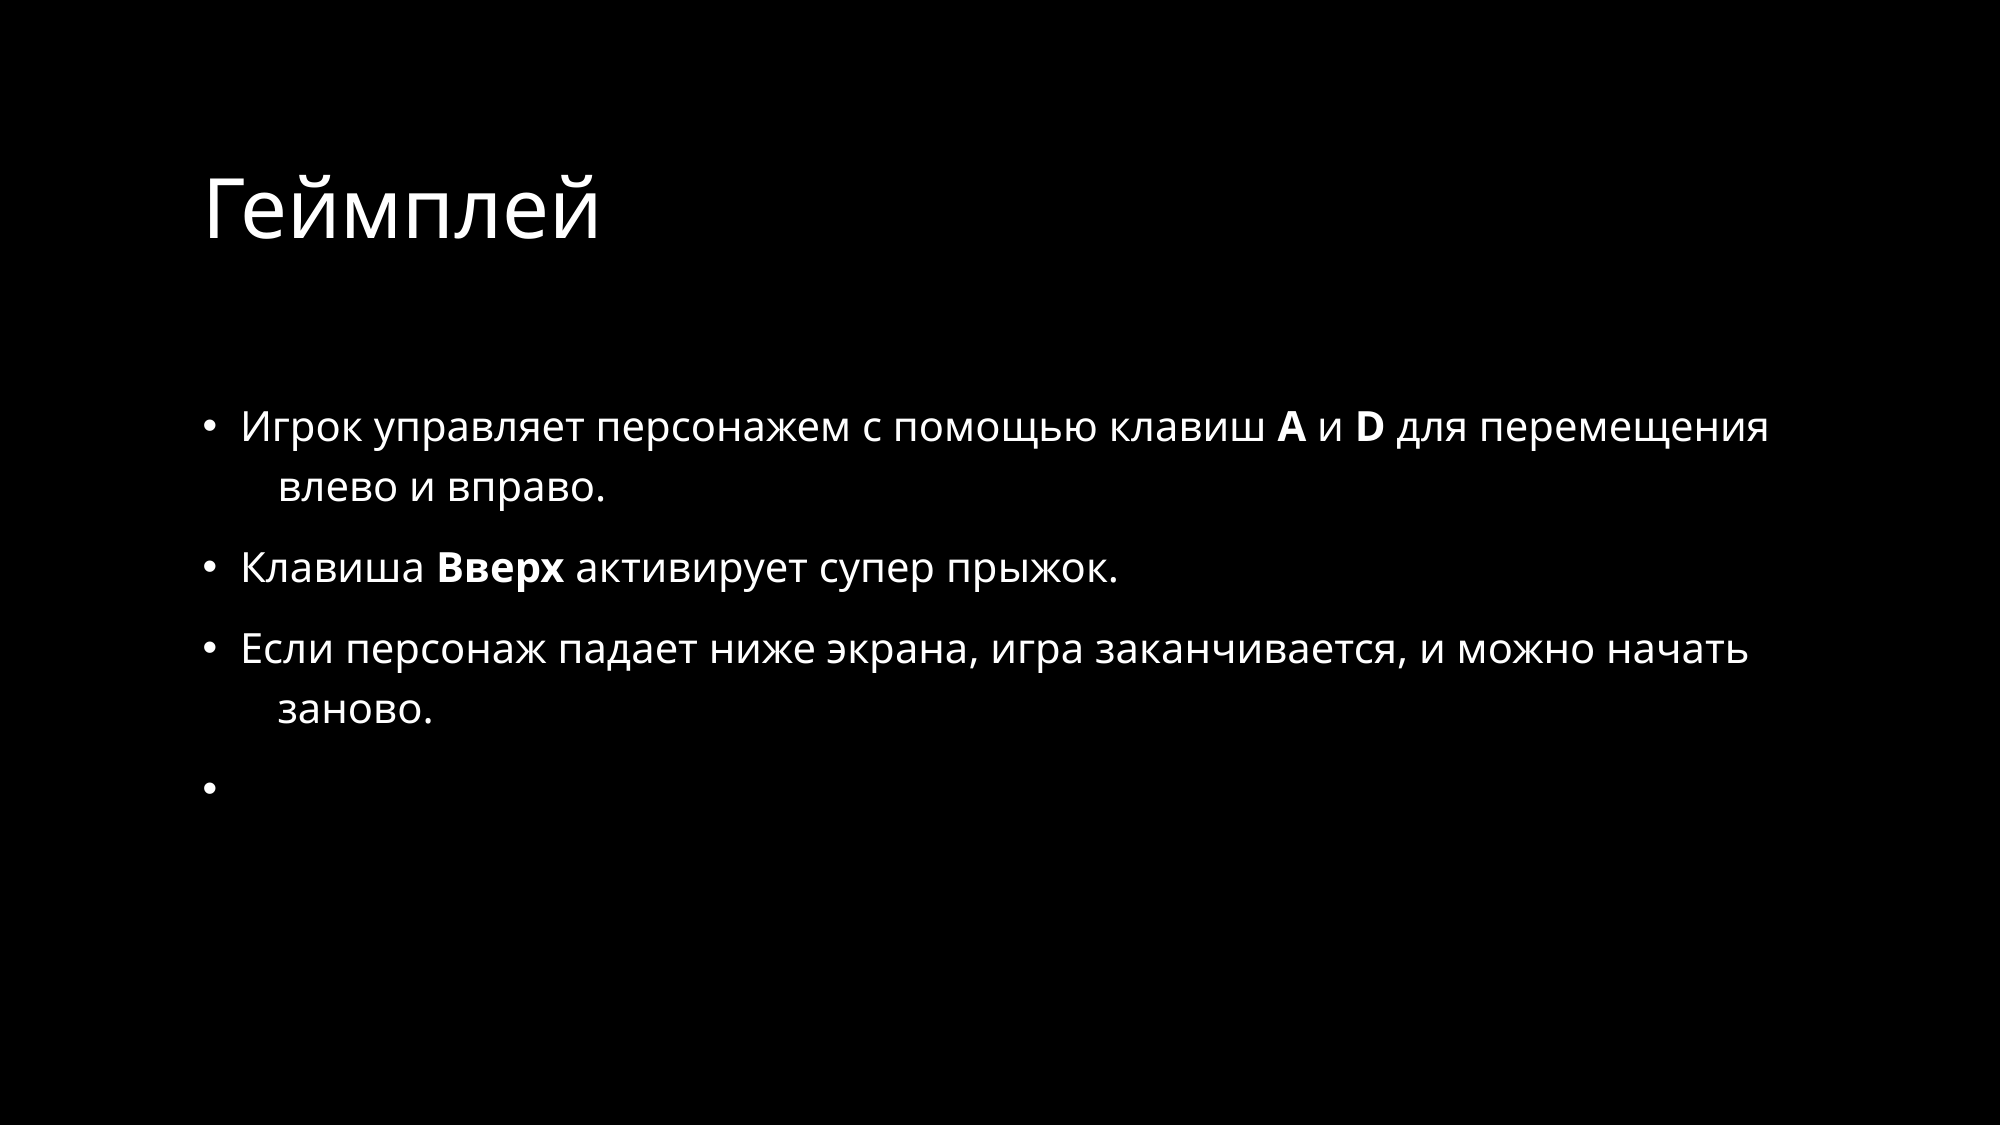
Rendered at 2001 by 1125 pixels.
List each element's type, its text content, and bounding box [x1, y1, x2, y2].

title Геймплей [187, 143, 1813, 367]
list Игрок управляет персонажем с помощью клавиш A и D для перемещения влево и вправо. Клавиша Вверх активирует супер прыжок. Если персонаж падает ниже экрана, игра заканчивается, и можно начать заново. [187, 382, 1813, 968]
